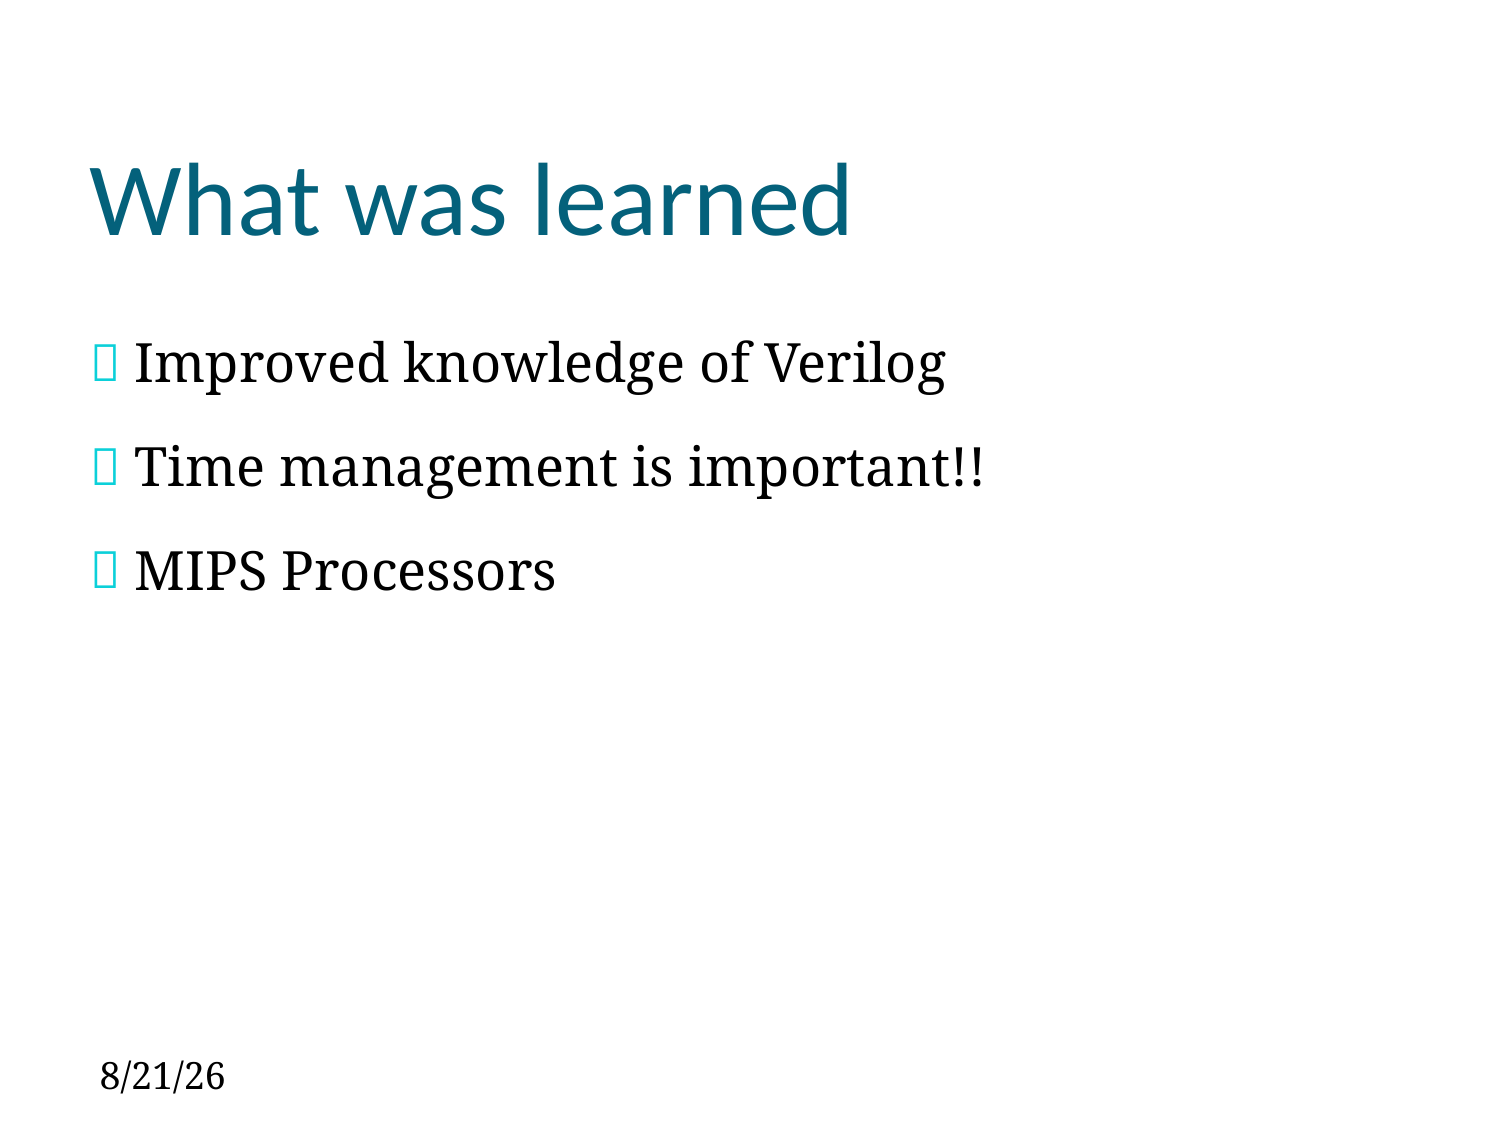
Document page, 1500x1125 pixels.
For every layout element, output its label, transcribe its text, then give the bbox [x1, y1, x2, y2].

title What was learned [75, 115, 1425, 303]
list Improved knowledge of Verilog Time management is important!! MIPS Processors [75, 317, 1425, 1038]
